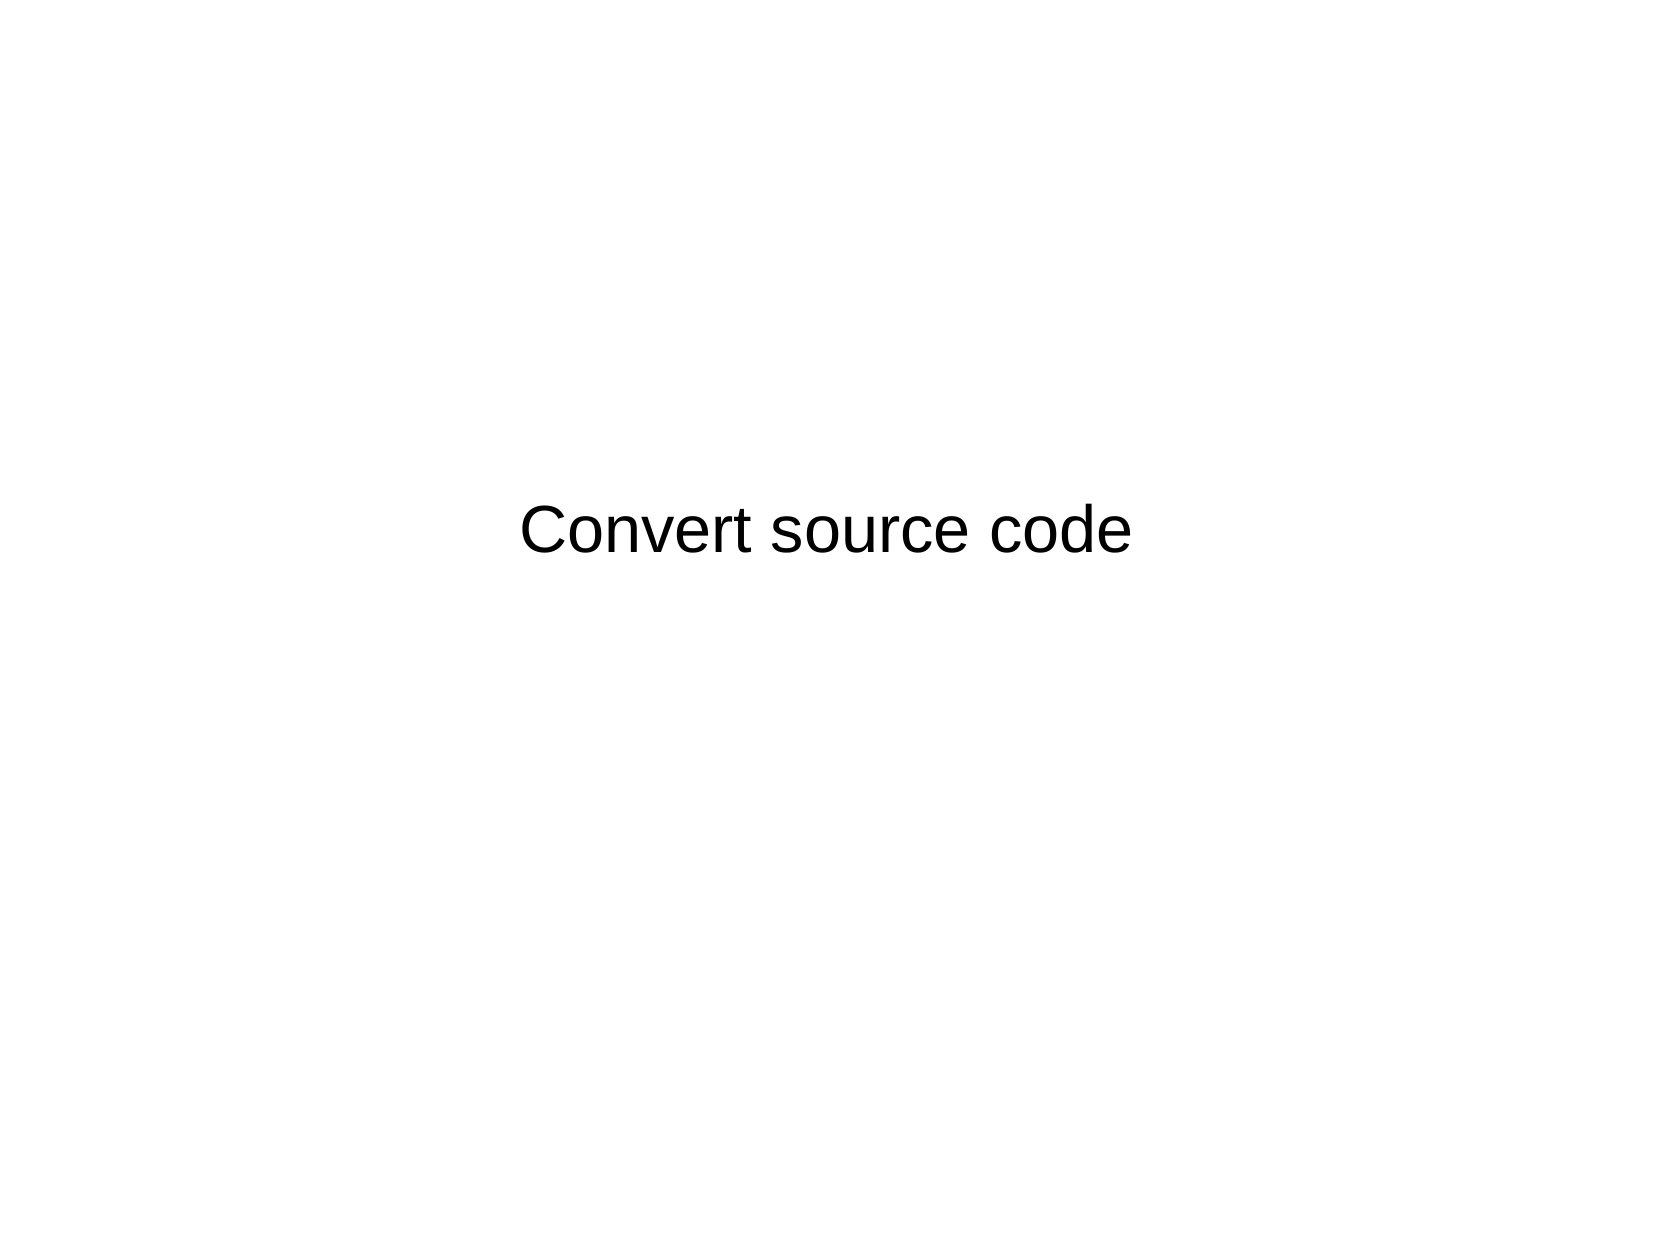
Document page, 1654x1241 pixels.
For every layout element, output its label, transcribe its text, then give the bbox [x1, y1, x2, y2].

subtitle Convert source code [82, 49, 1571, 1010]
